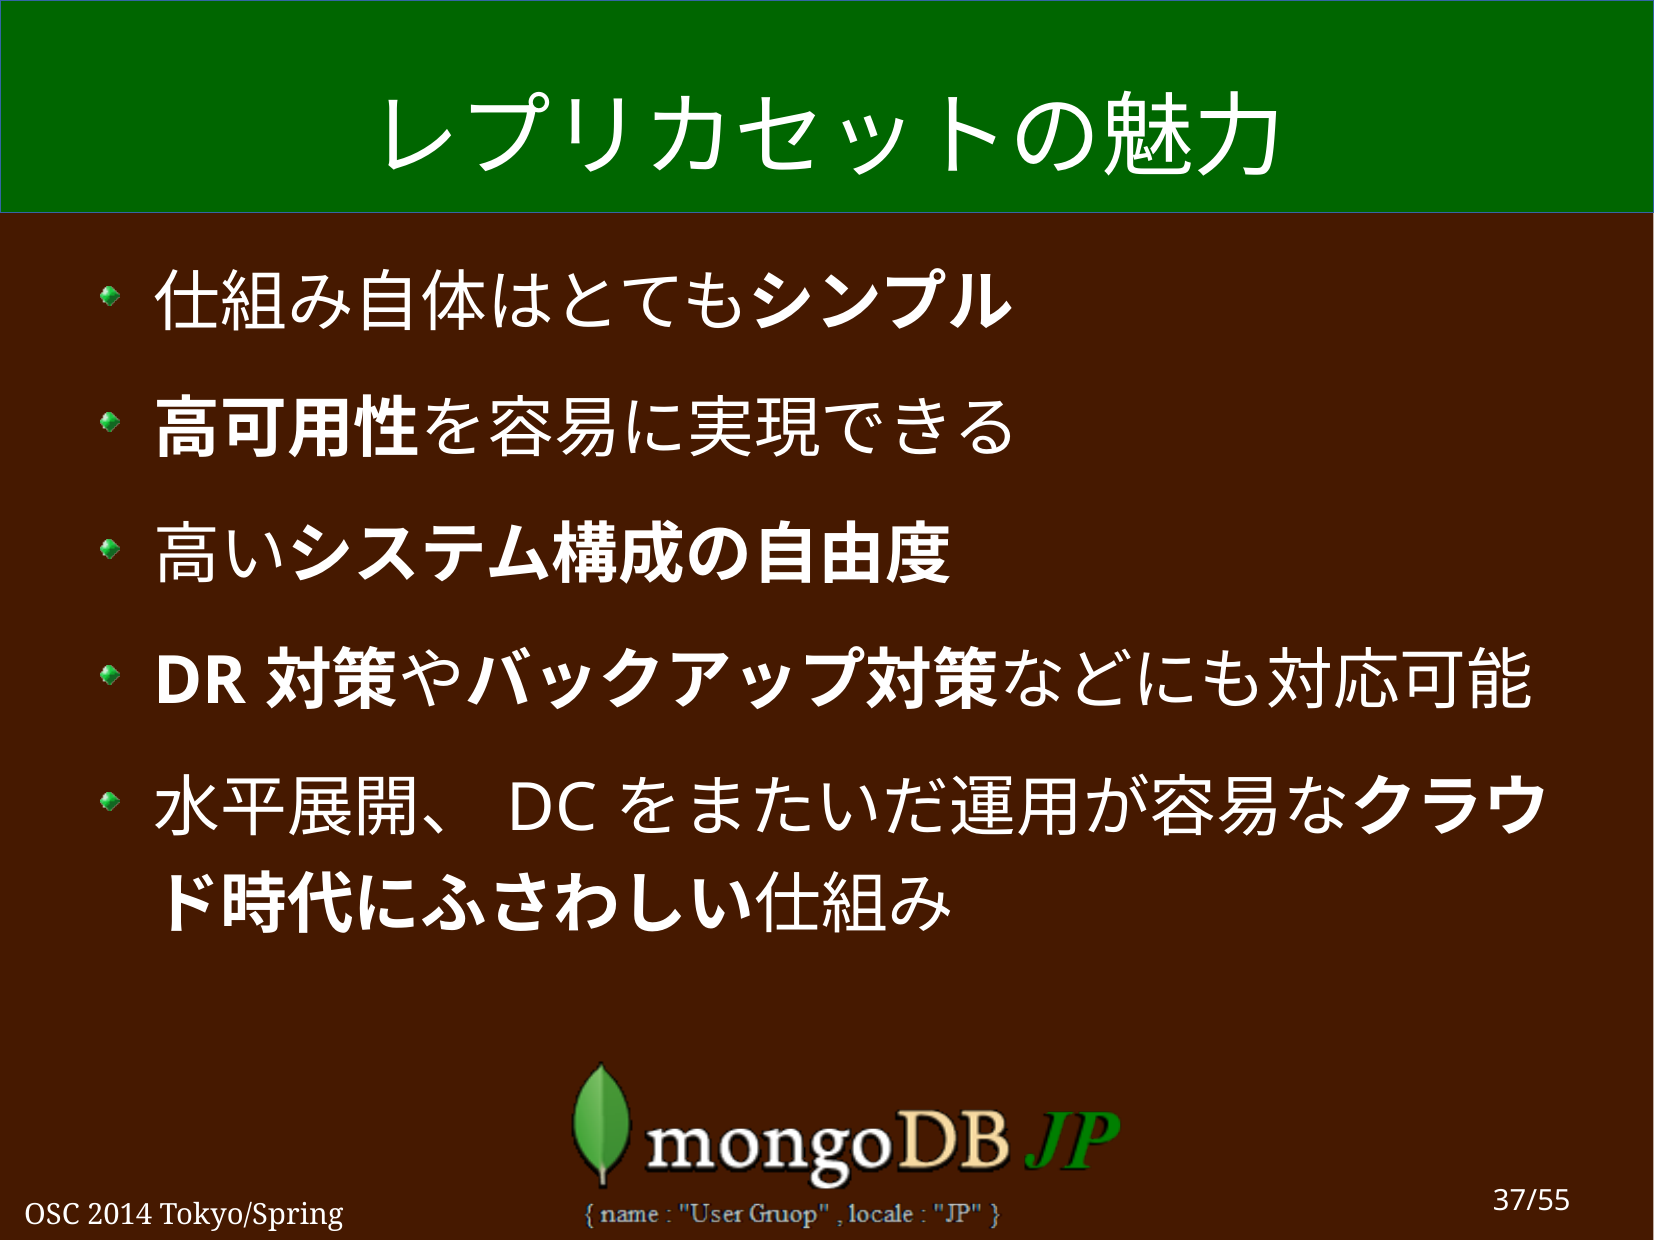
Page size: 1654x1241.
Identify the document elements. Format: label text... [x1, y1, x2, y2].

title レプリカセットの魅力 [82, 49, 1571, 207]
picture [566, 1058, 1140, 1241]
list 仕組み自体はとてもシンプル 高可用性を容易に実現できる 高いシステム構成の自由度 DR対策やバックアップ対策などにも対応可能 水平展開、DCをまたいだ運用が容易なクラウド時代にふさわしい仕組み [82, 247, 1571, 968]
